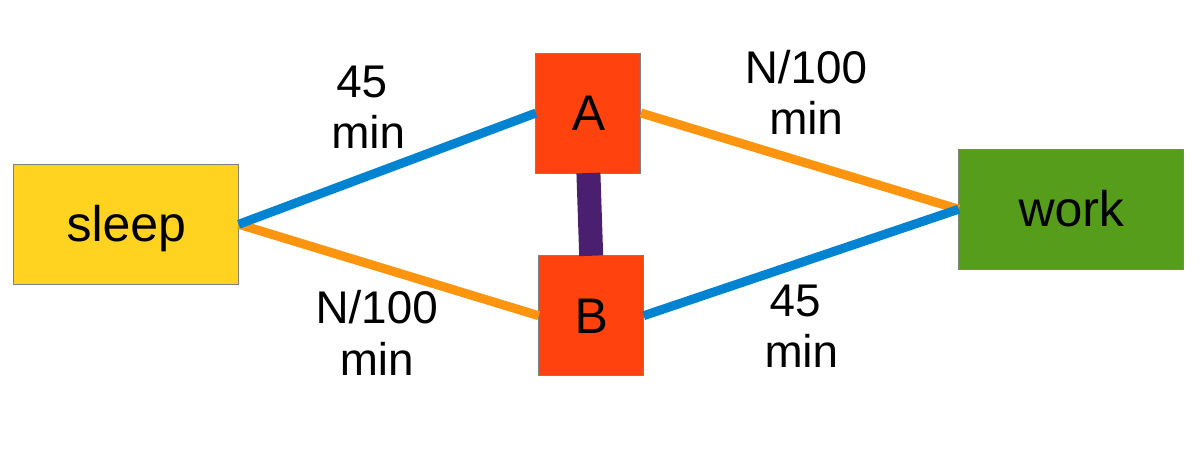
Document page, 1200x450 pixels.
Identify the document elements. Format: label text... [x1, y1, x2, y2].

text_box work [958, 149, 1184, 270]
text_box 45 min [742, 267, 861, 444]
text_box N/100 min [295, 274, 458, 450]
text_box N/100 min [725, 34, 888, 211]
text_box B [538, 255, 644, 376]
text_box sleep [13, 164, 239, 285]
text_box 45 min [309, 48, 427, 225]
text_box A [535, 53, 641, 174]
